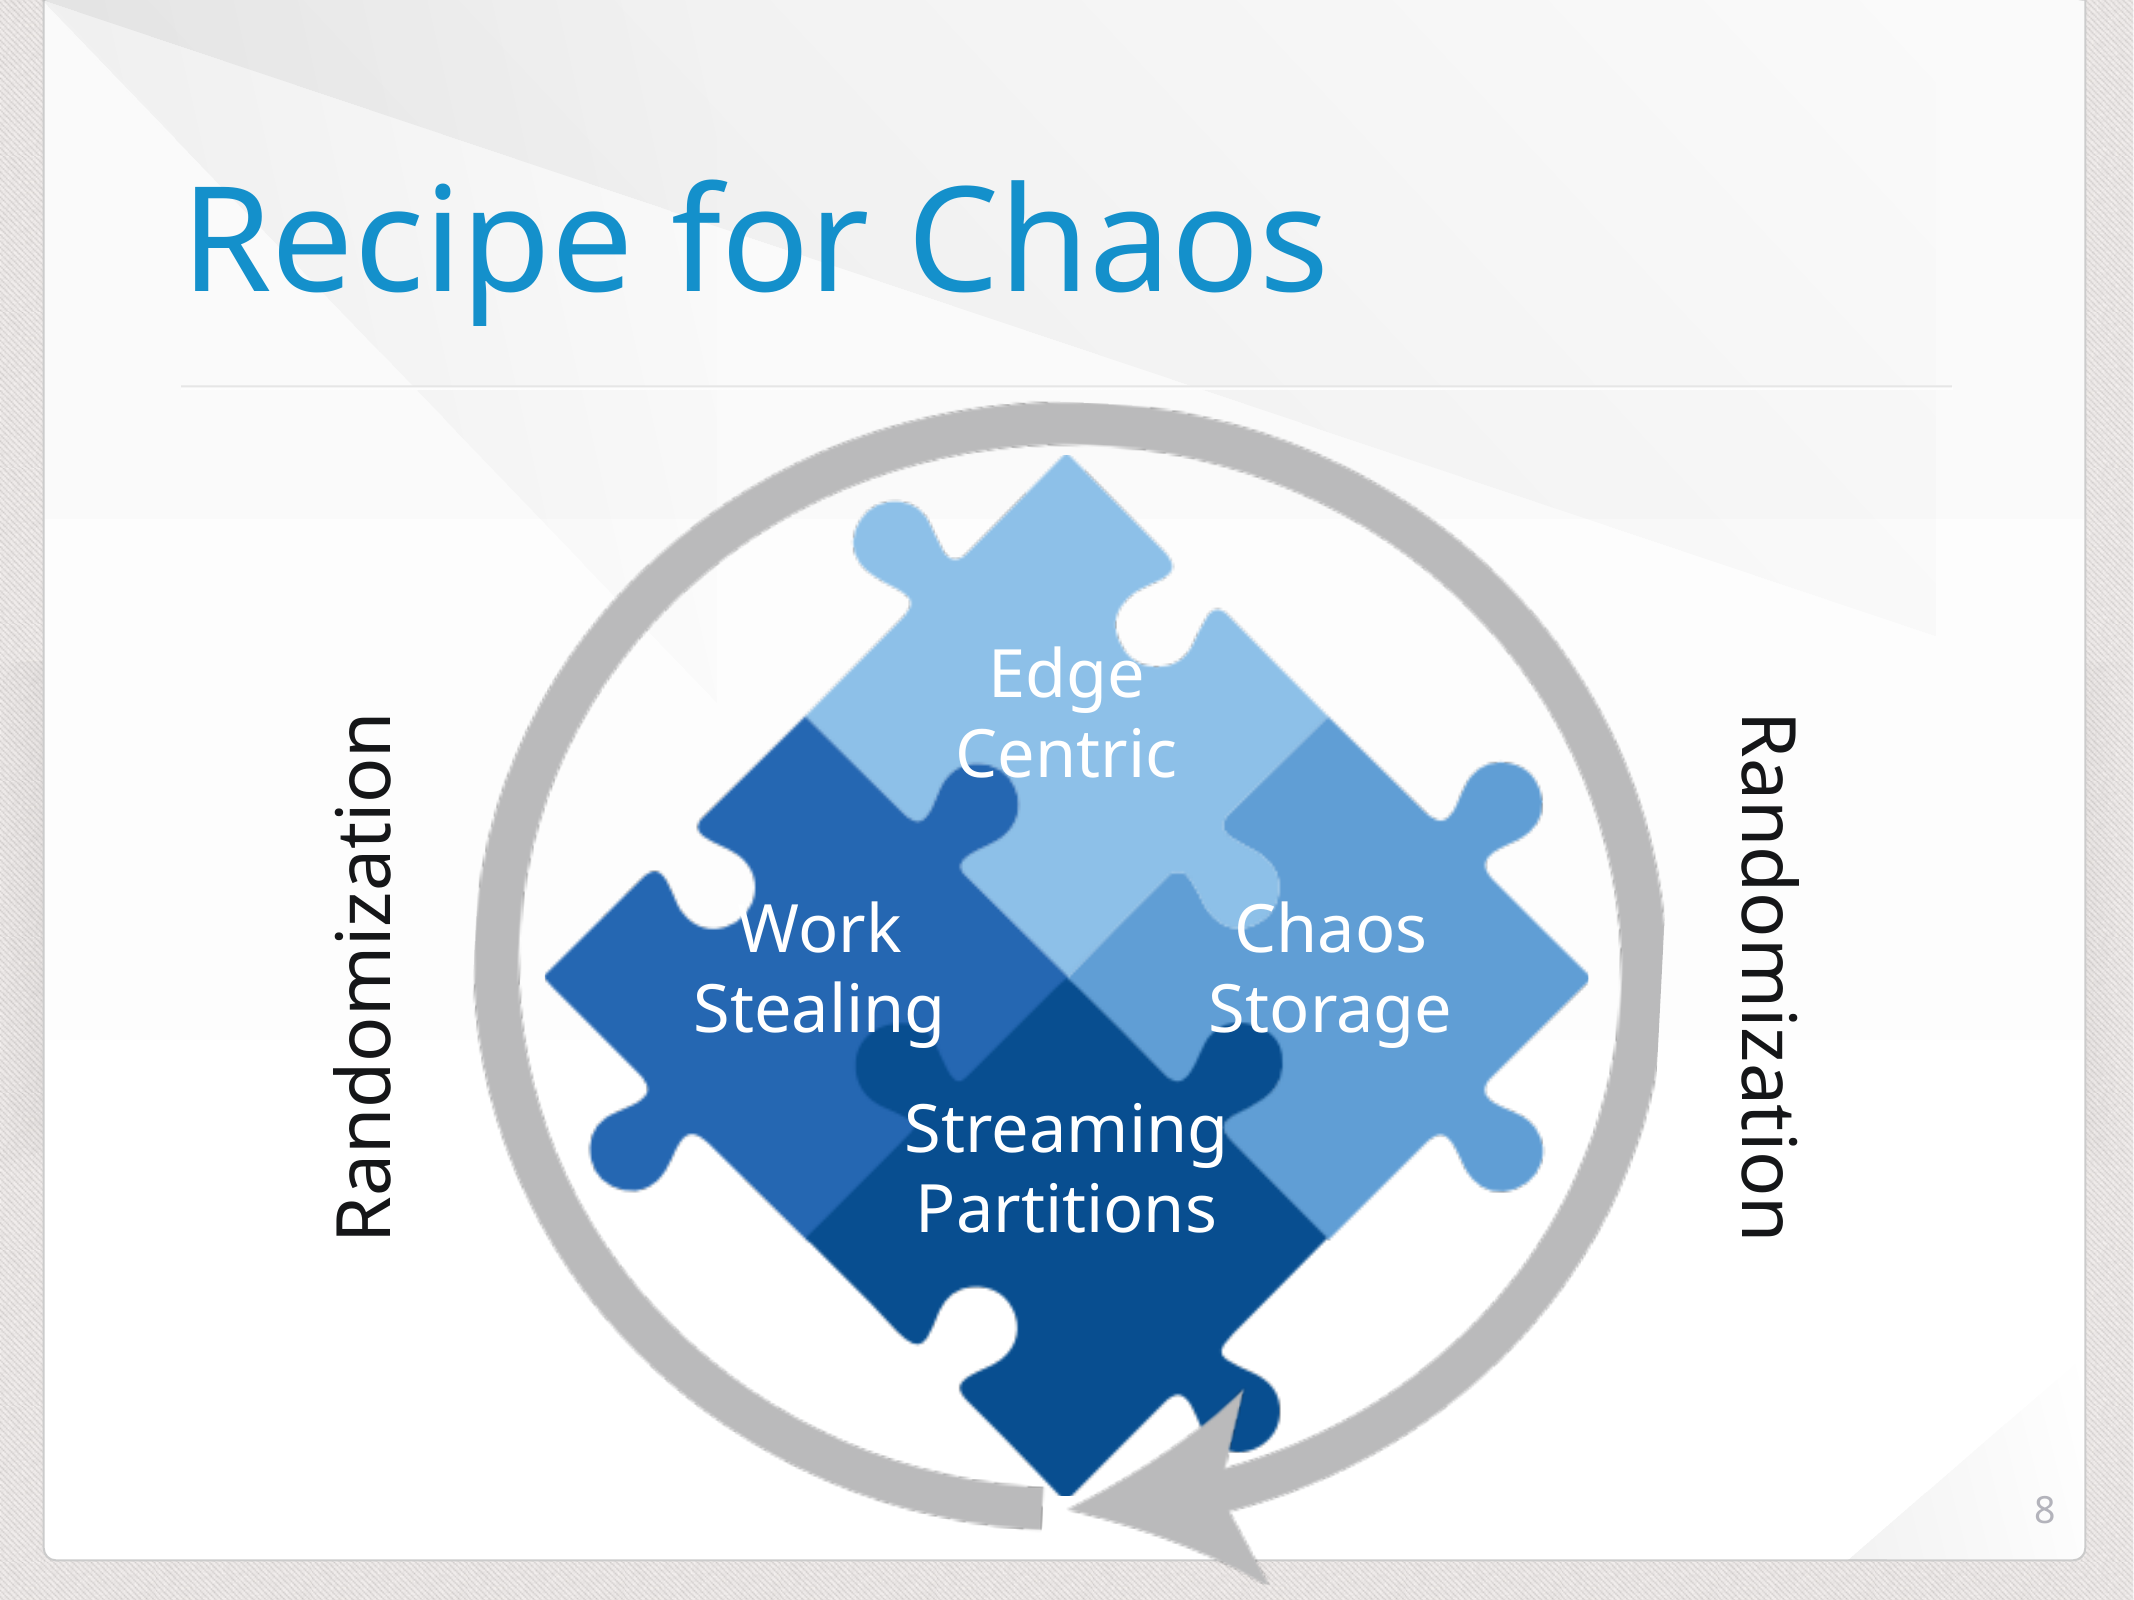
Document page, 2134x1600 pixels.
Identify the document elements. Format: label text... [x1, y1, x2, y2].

text_box Randomization [289, 703, 415, 1252]
title Recipe for Chaos [181, 145, 1953, 355]
picture [0, 0, 2134, 1600]
text_box Randomization [1719, 703, 1844, 1252]
slide_number <number> [1909, 1476, 2071, 1548]
